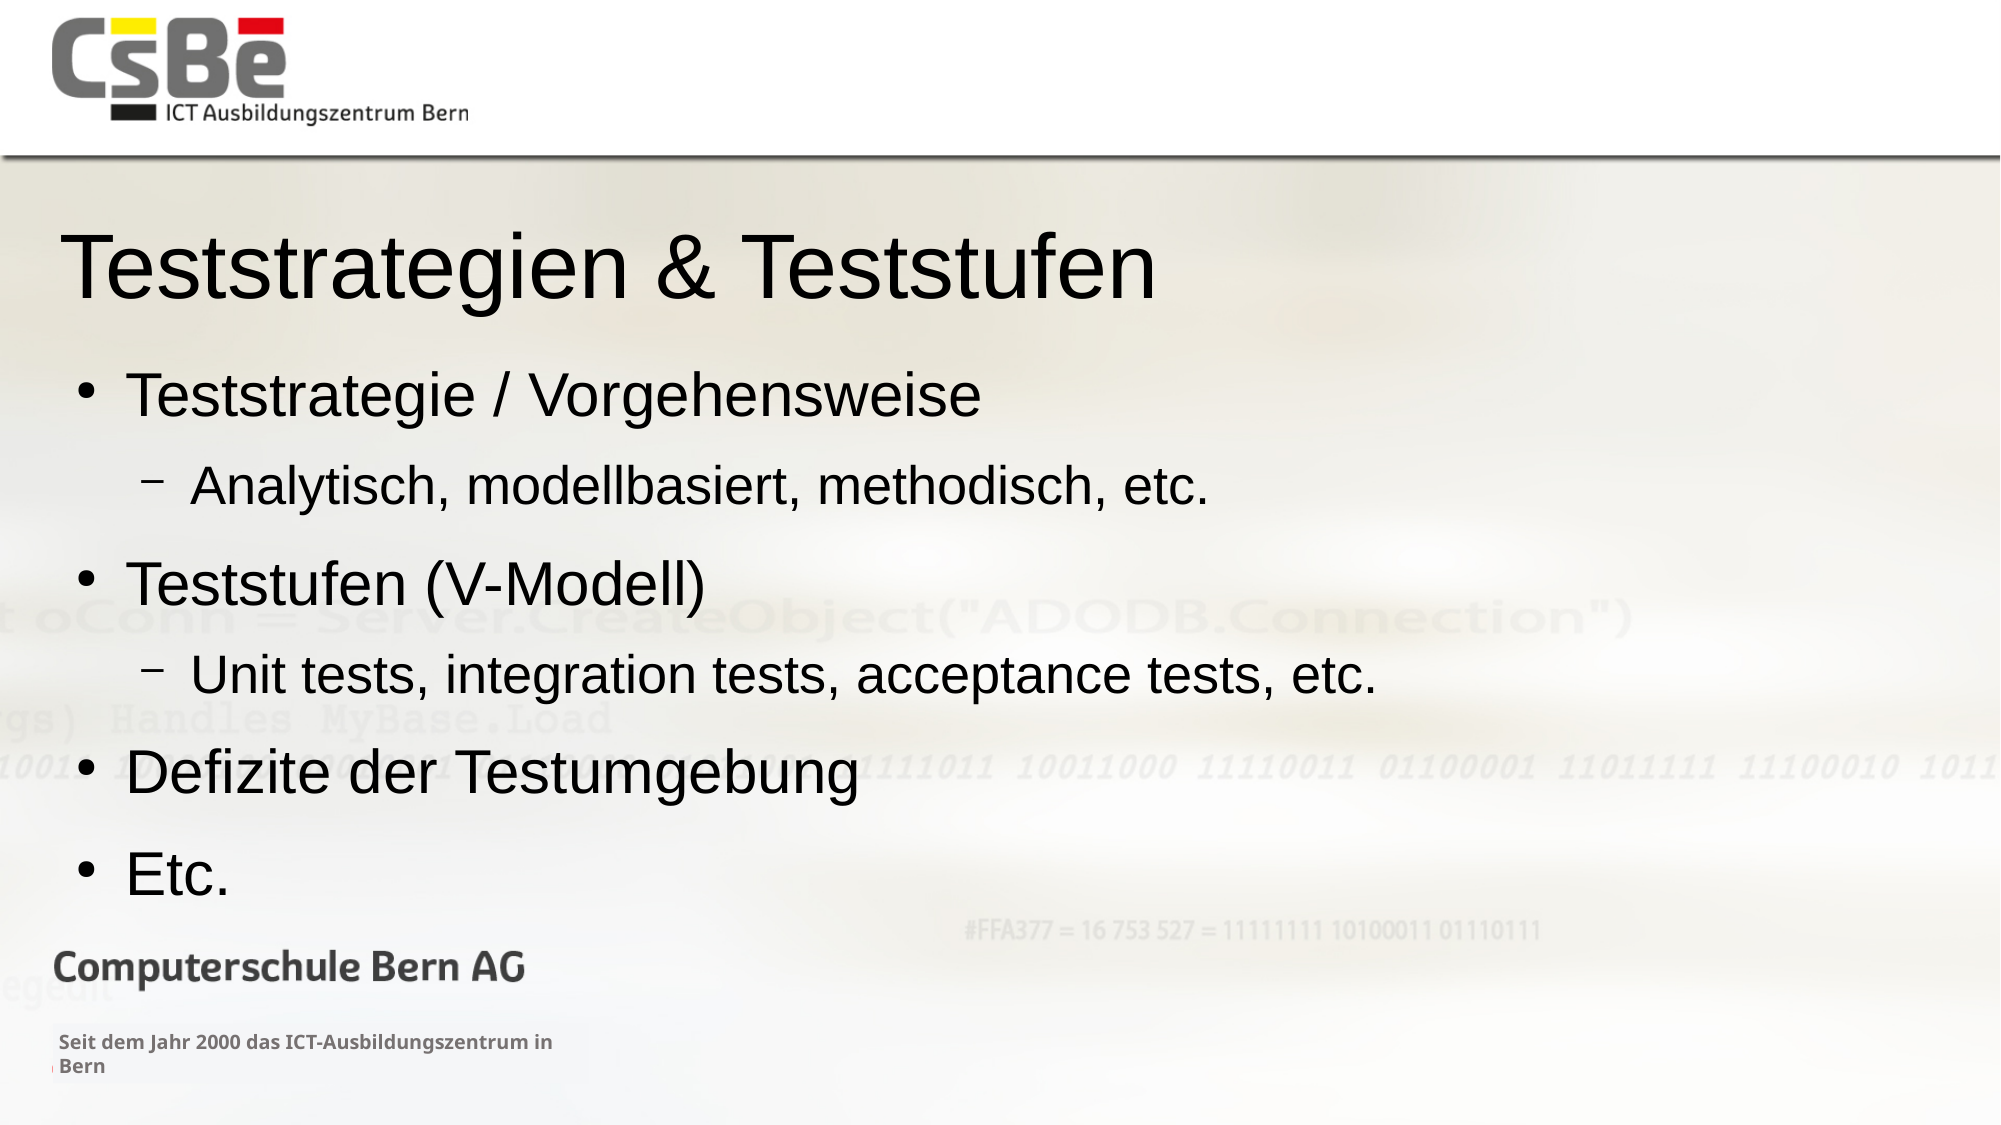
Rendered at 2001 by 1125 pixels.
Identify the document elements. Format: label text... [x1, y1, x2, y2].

list Teststrategien & Teststufen [59, 206, 1920, 355]
picture [0, 0, 2001, 1125]
list Teststrategie / Vorgehensweise Analytisch, modellbasiert, methodisch, etc. Teststufen (V-Modell) Unit tests, integration tests, acceptance tests, etc. Defizite der Testumgebung Etc. [59, 355, 1920, 909]
